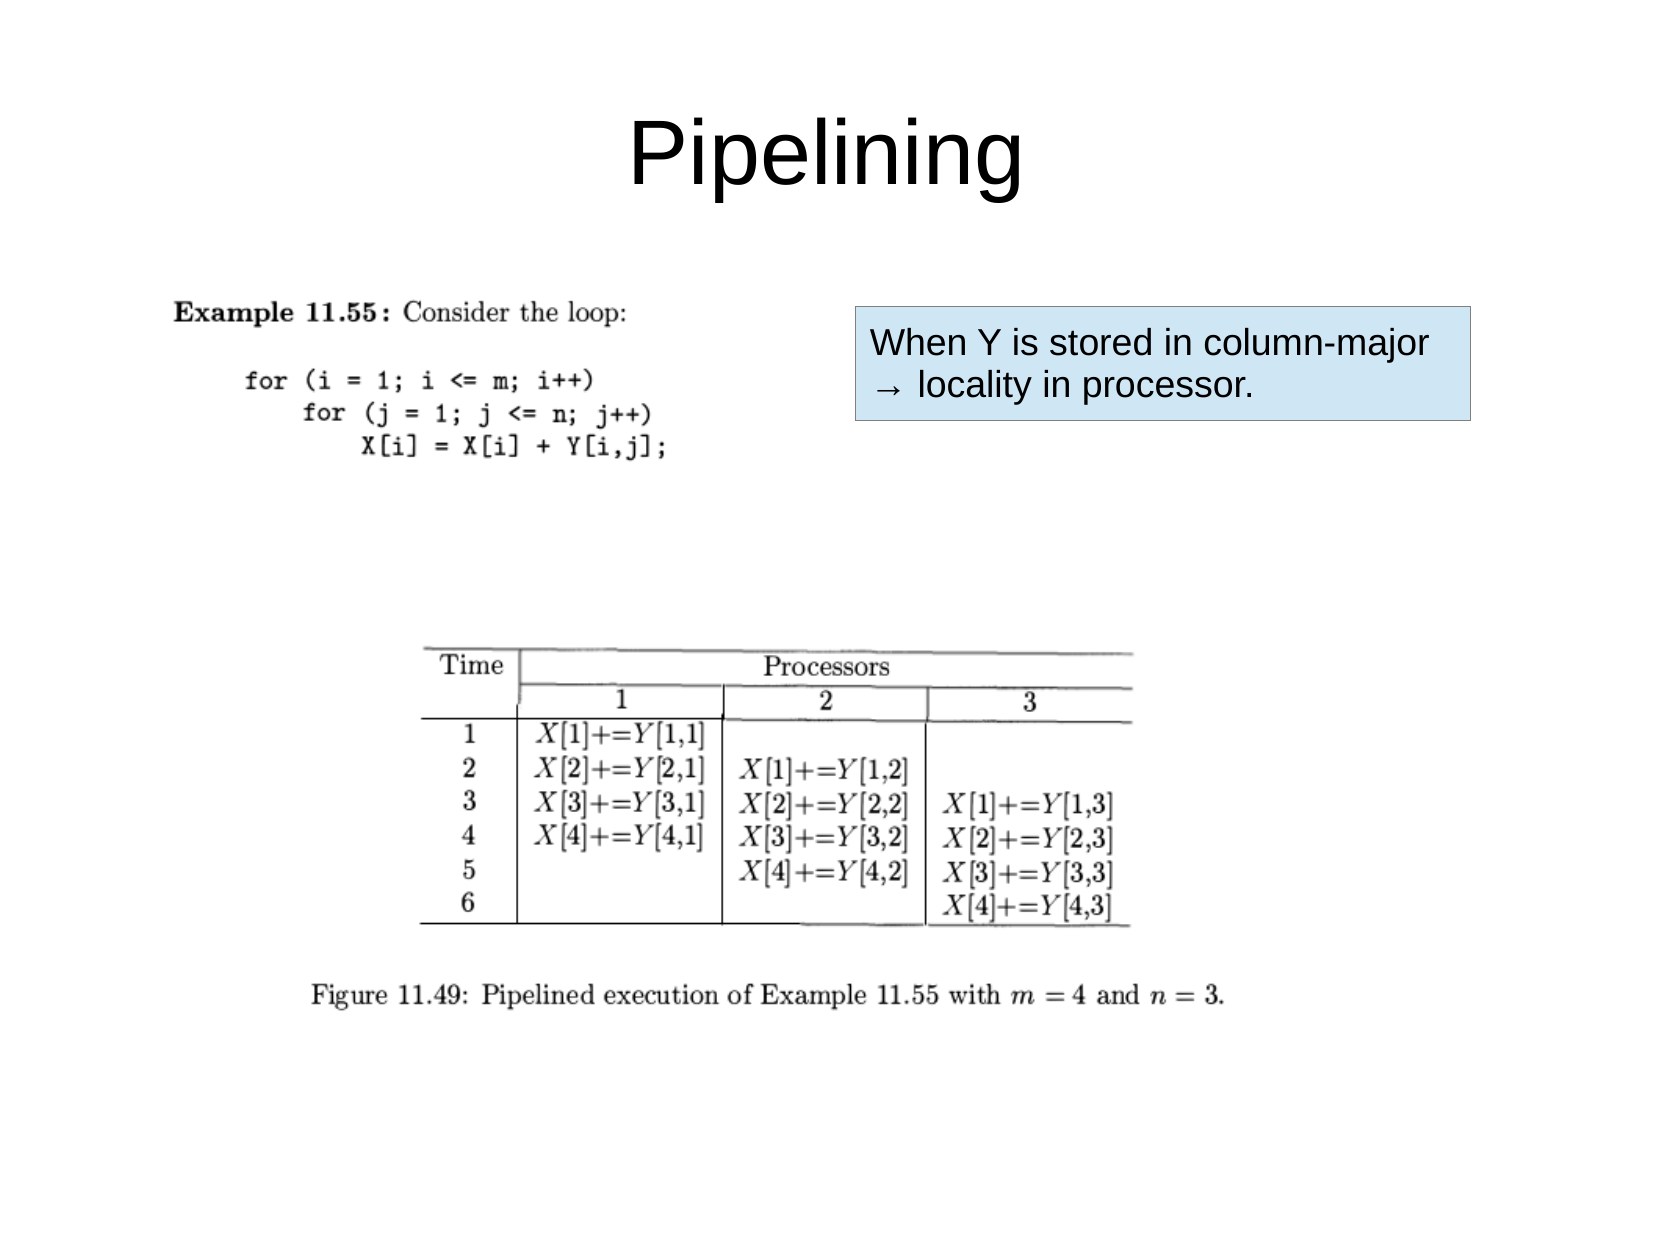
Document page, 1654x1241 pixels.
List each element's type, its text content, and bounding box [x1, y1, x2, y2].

title Pipelining [82, 49, 1571, 257]
text_box When Y is stored in column-major → locality in processor. [855, 306, 1471, 421]
picture [155, 284, 681, 476]
picture [285, 629, 1246, 1021]
